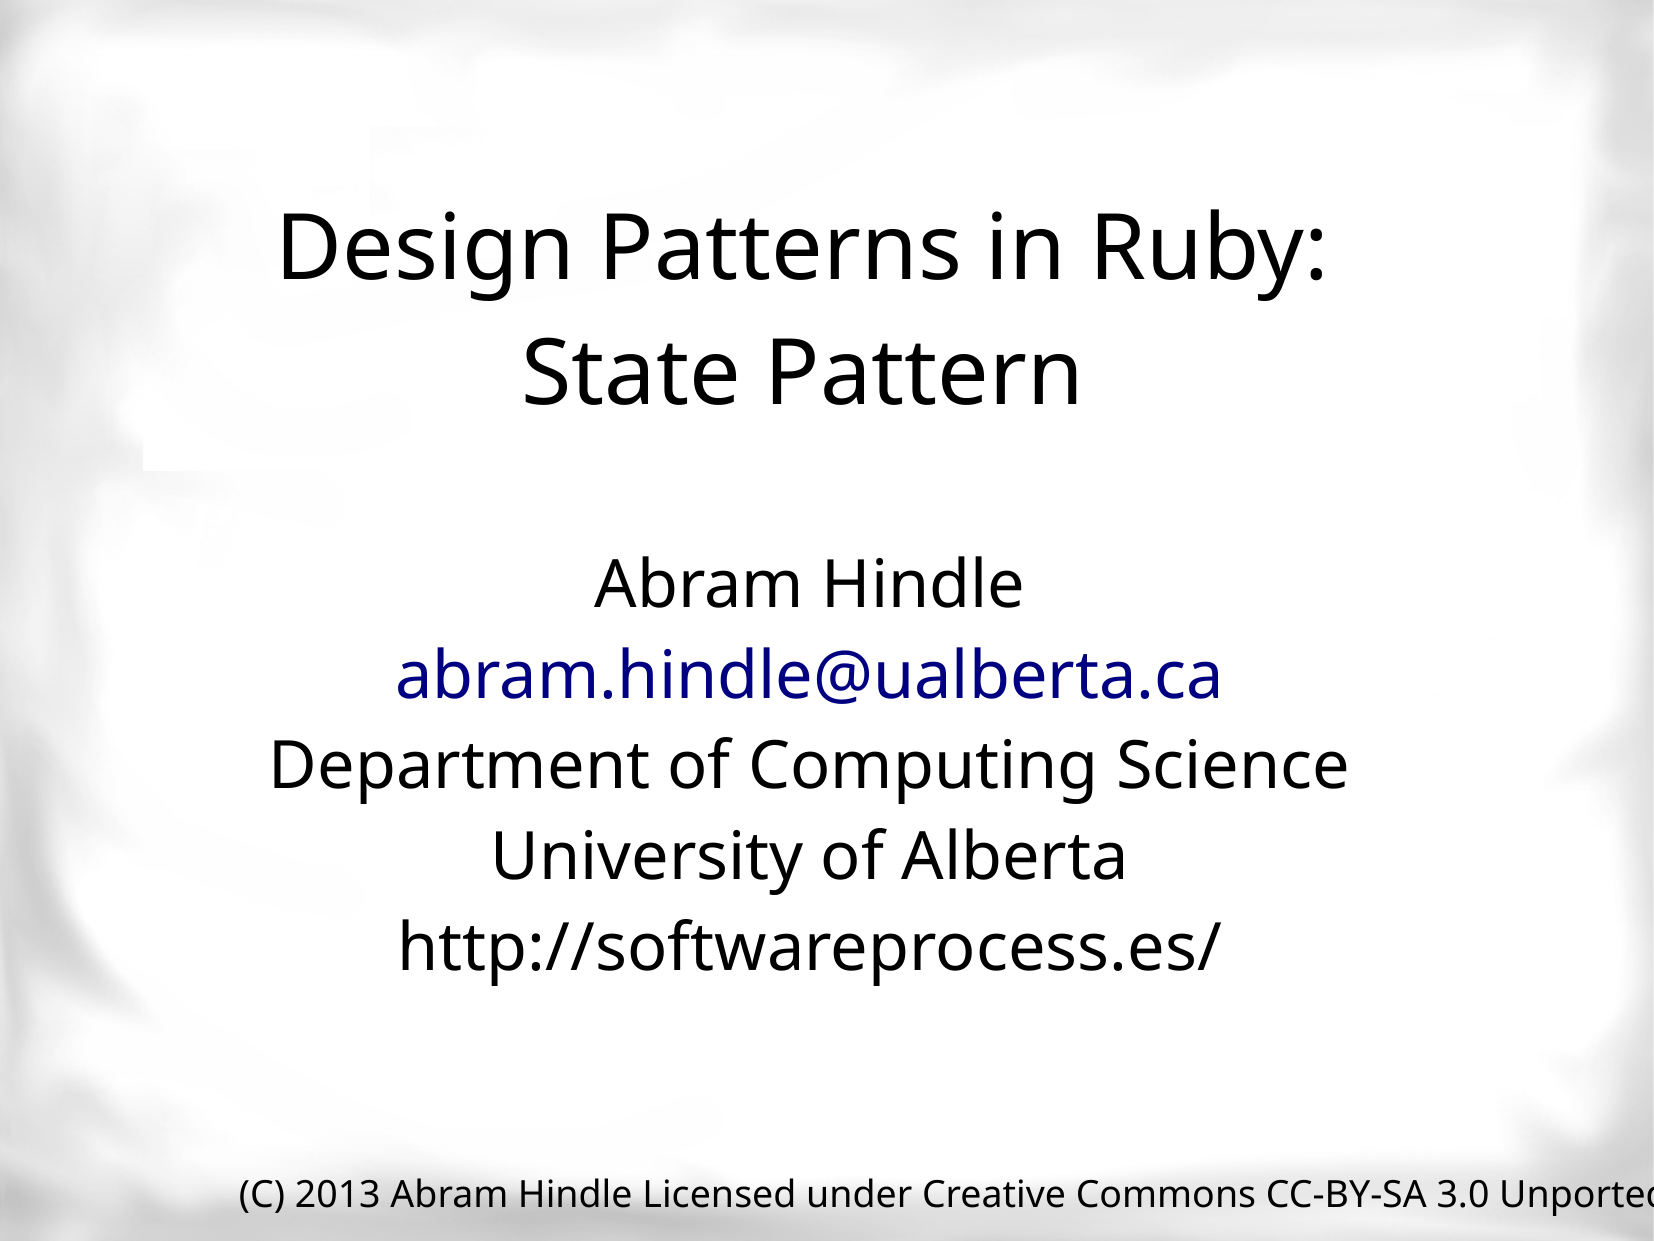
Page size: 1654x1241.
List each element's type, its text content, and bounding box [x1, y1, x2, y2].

picture [0, 0, 1654, 1241]
title Design Patterns in Ruby: State Pattern [59, 202, 1548, 410]
text_box (C) 2013 Abram Hindle Licensed under Creative Commons CC-BY-SA 3.0 Unported [224, 1159, 1630, 1217]
subtitle Abram Hindle abram.hindle@ualberta.ca Department of Computing Science University of Alberta http://softwareprocess.es/ [82, 448, 1538, 1169]
picture [1650, 1190, 1654, 1204]
